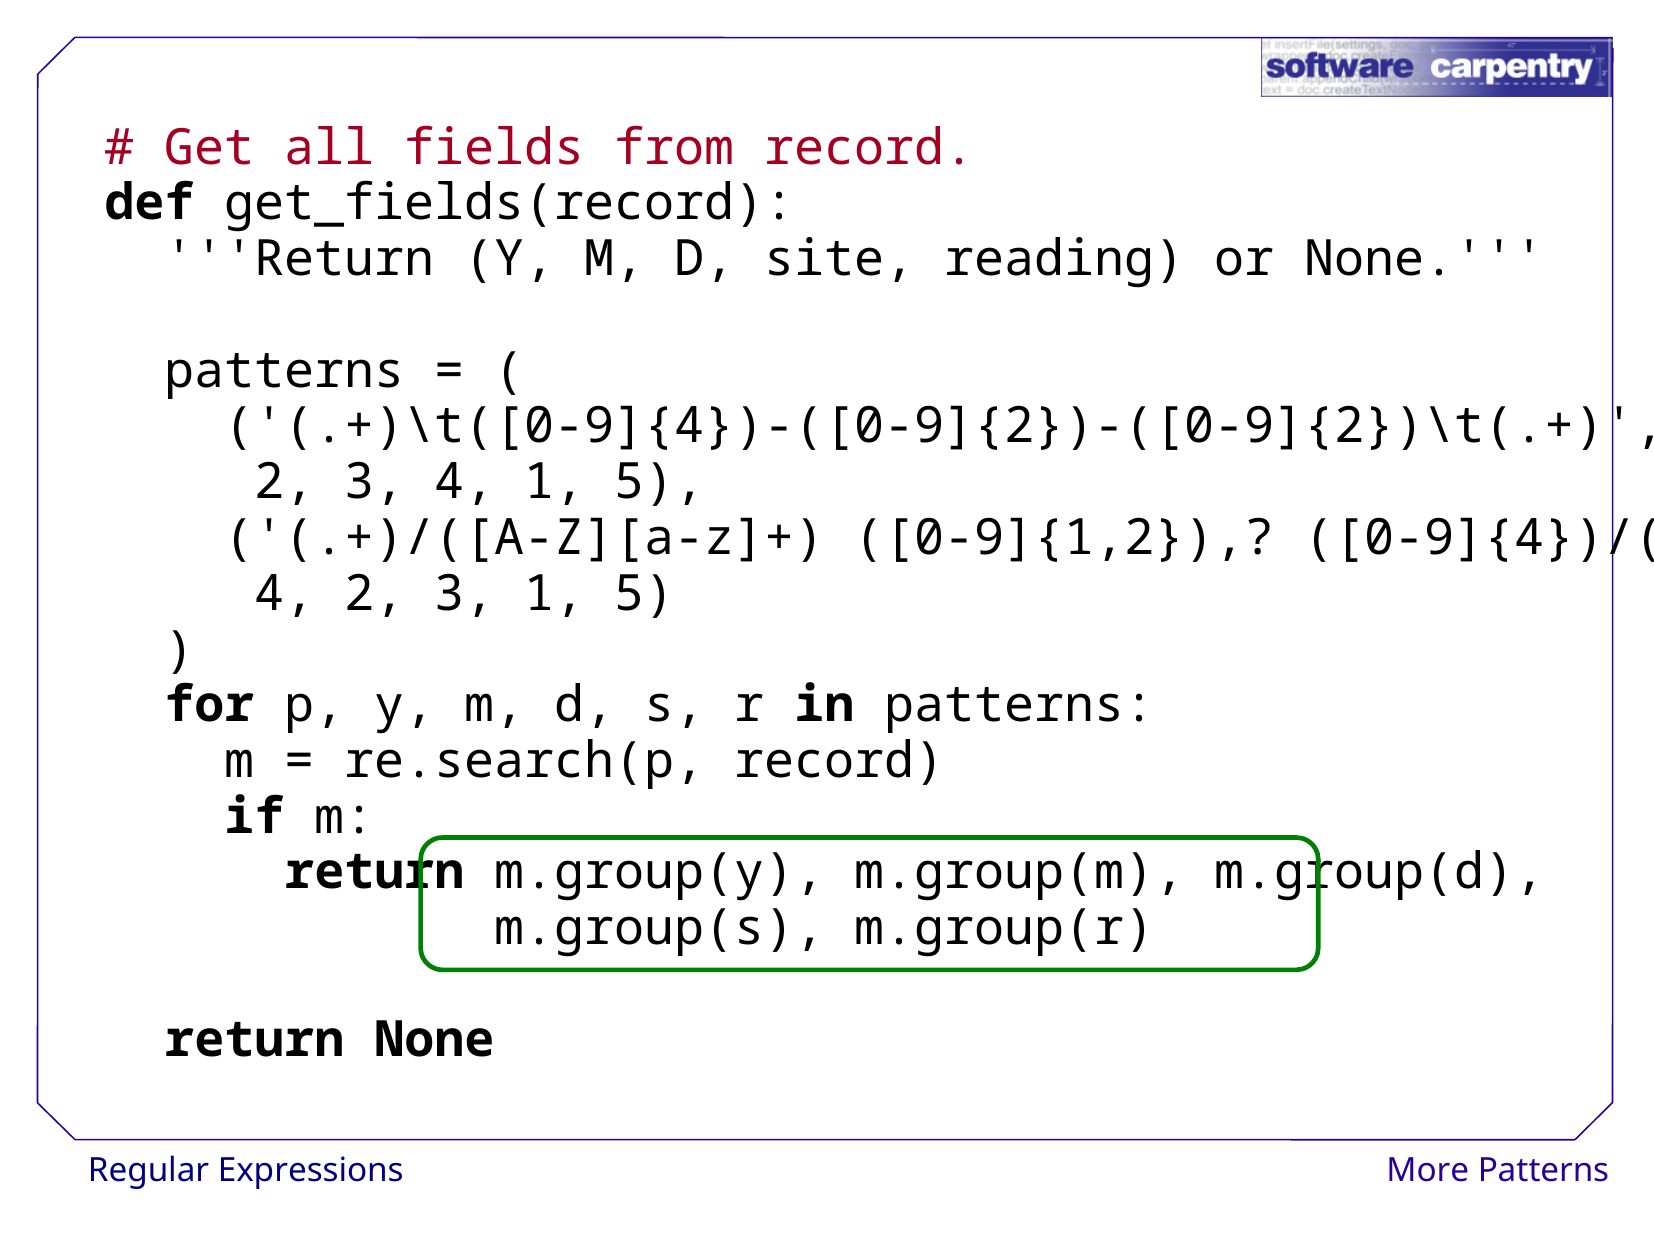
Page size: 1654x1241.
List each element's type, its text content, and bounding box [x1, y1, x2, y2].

picture [1261, 39, 1613, 97]
text_box # Get all fields from record. def get_fields(record): '''Return (Y, M, D, site, reading) or None.''' patterns = ( ('(.+)\t([0-9]{4})-([0-9]{2})-([0-9]{2})\t(.+)', 2, 3, 4, 1, 5), ('(.+)/([A-Z][a-z]+) ([0-9]{1,2}),? ([0-9]{4})/(.+)', 4, 2, 3, 1, 5) ) for p, y, m, d, s, r in patterns: m = re.search(p, record) if m: return m.group(y), m.group(m), m.group(d), m.group(s), m.group(r) return None [89, 112, 1555, 1074]
